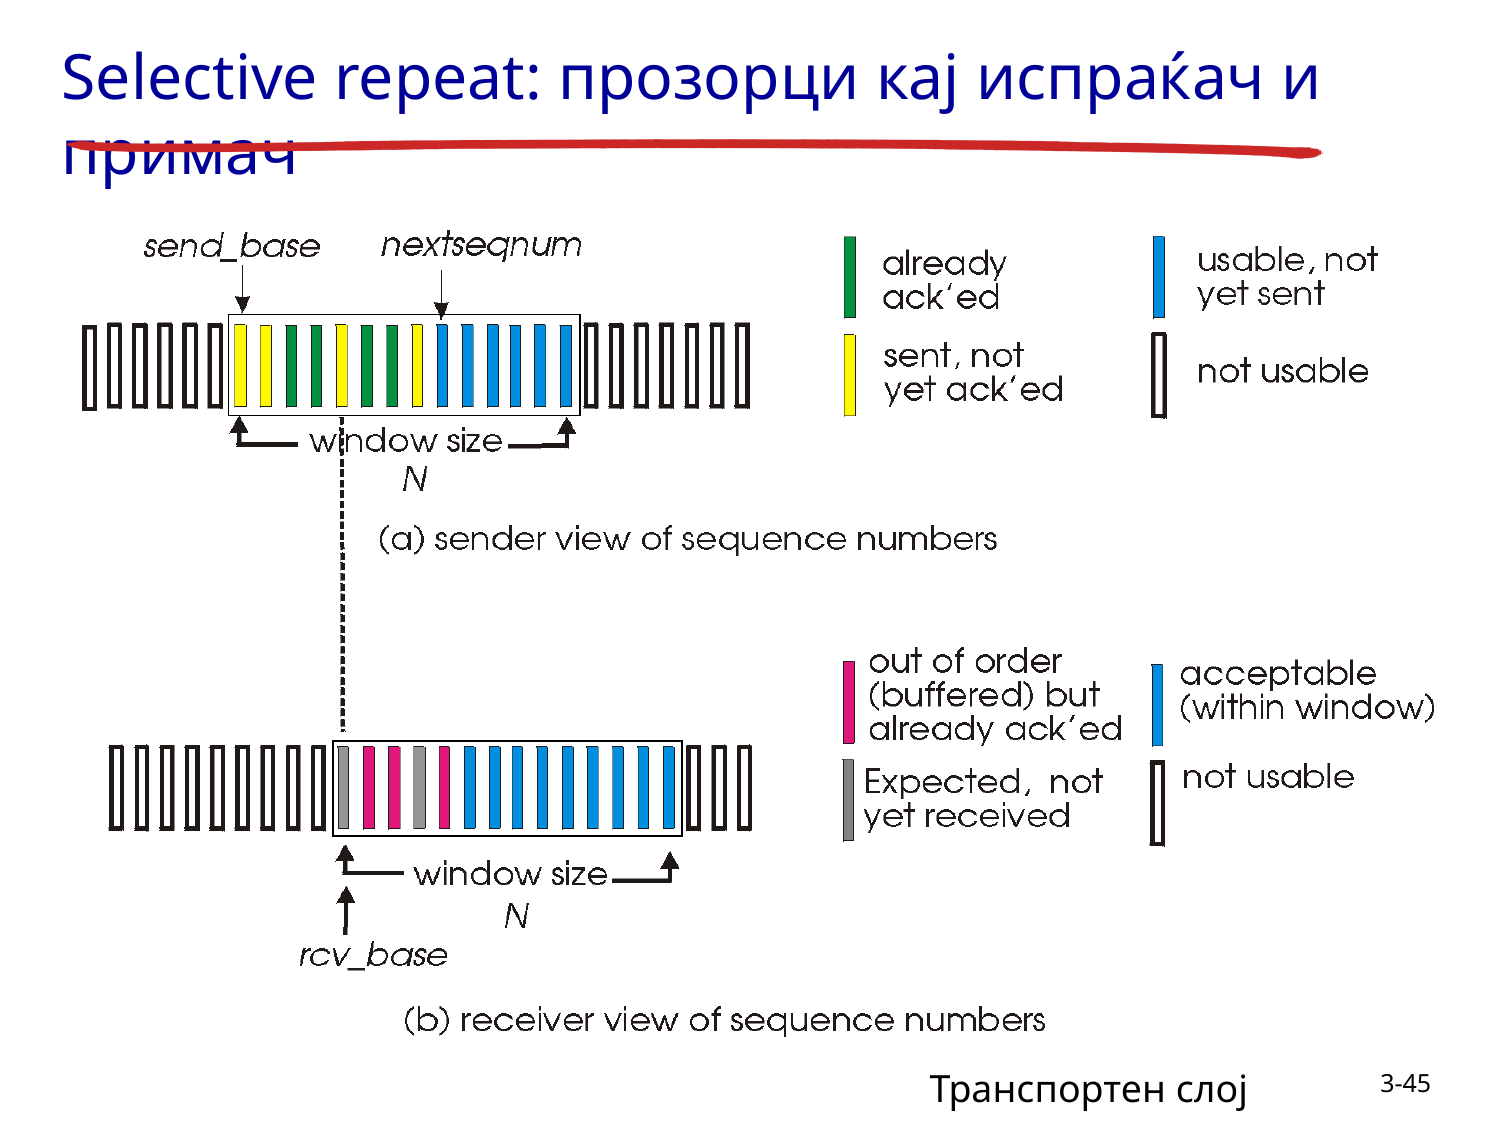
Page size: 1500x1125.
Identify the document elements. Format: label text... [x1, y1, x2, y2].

title Selective repeat: прозорци кај испраќач и примач [46, 29, 1477, 178]
picture [61, 134, 1337, 164]
picture [82, 230, 1434, 1037]
slide_number 3-<number> [1365, 1060, 1477, 1106]
footer Транспортен слој [914, 1057, 1390, 1105]
